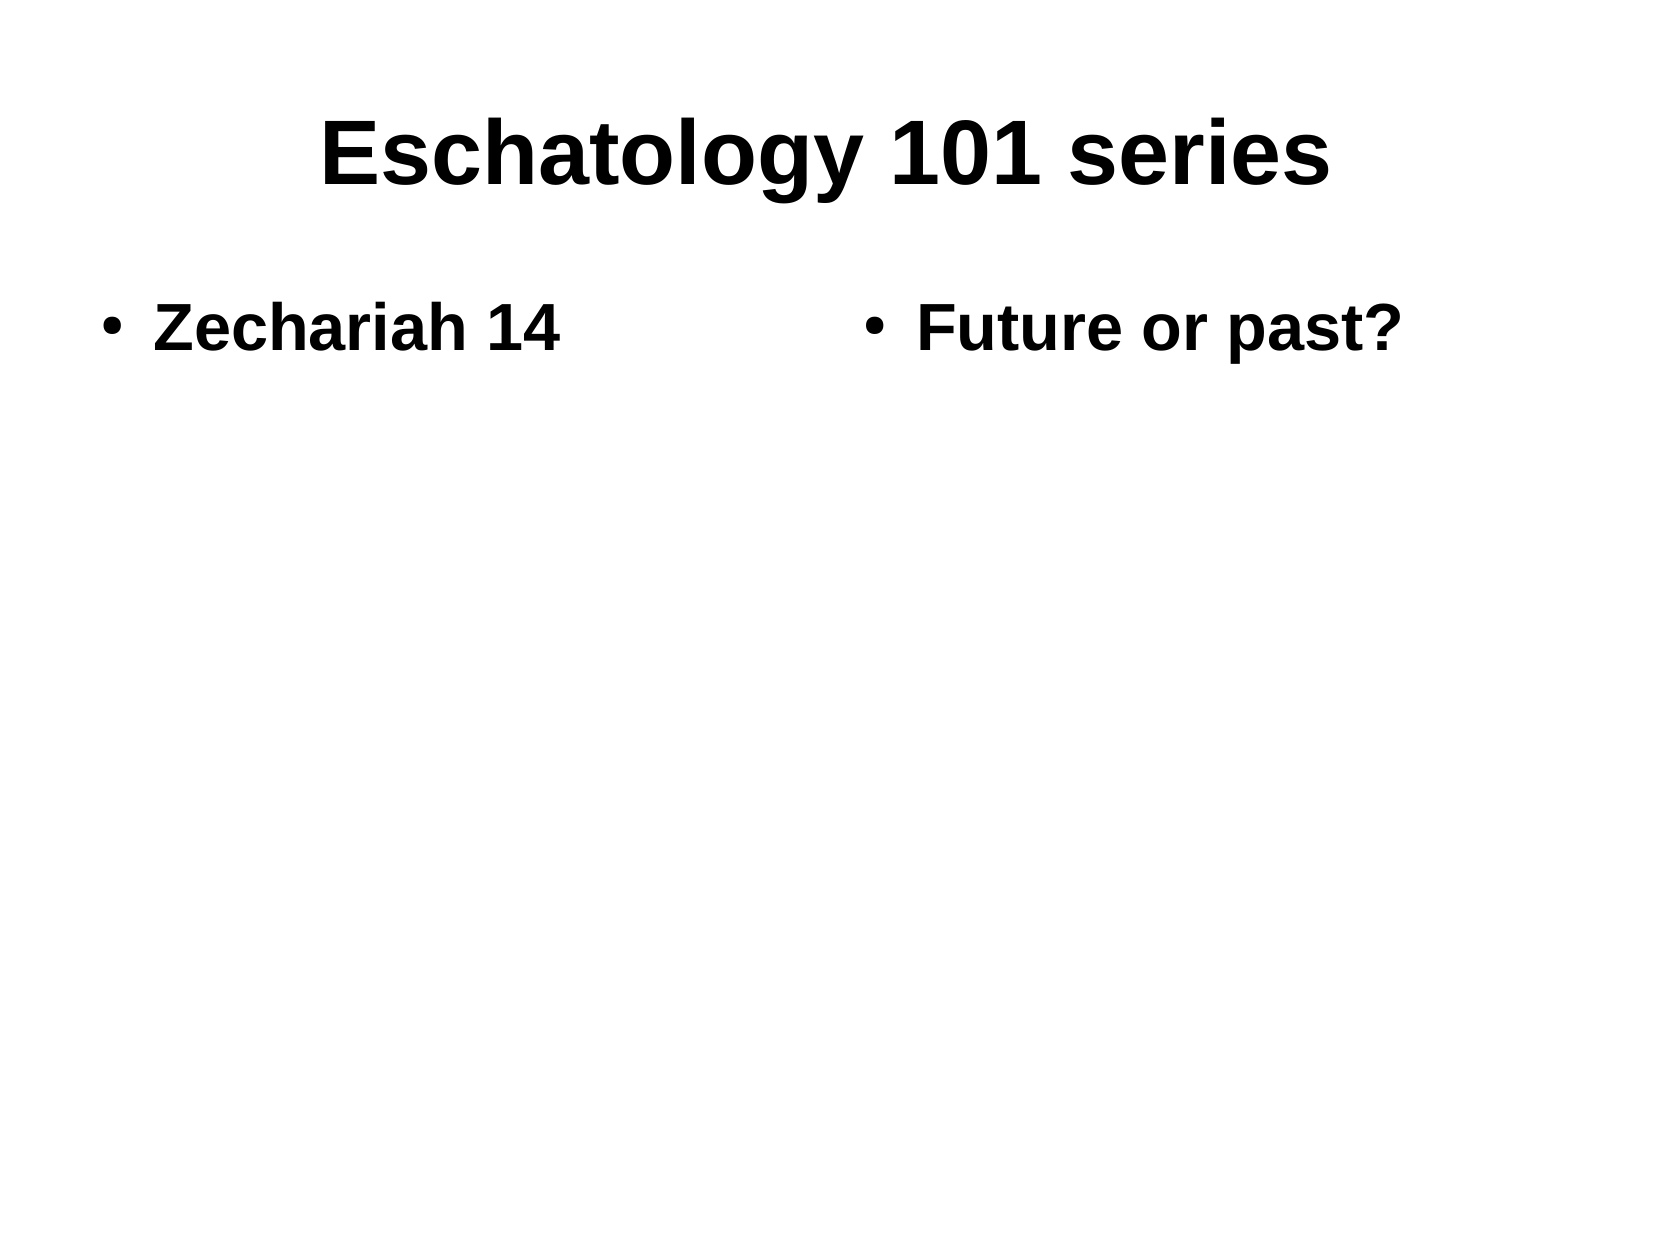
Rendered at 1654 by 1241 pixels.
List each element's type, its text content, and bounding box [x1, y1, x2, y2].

title Eschatology 101 series [82, 49, 1571, 257]
list Future or past? [845, 290, 1572, 1010]
list Zechariah 14 [82, 290, 809, 1010]
